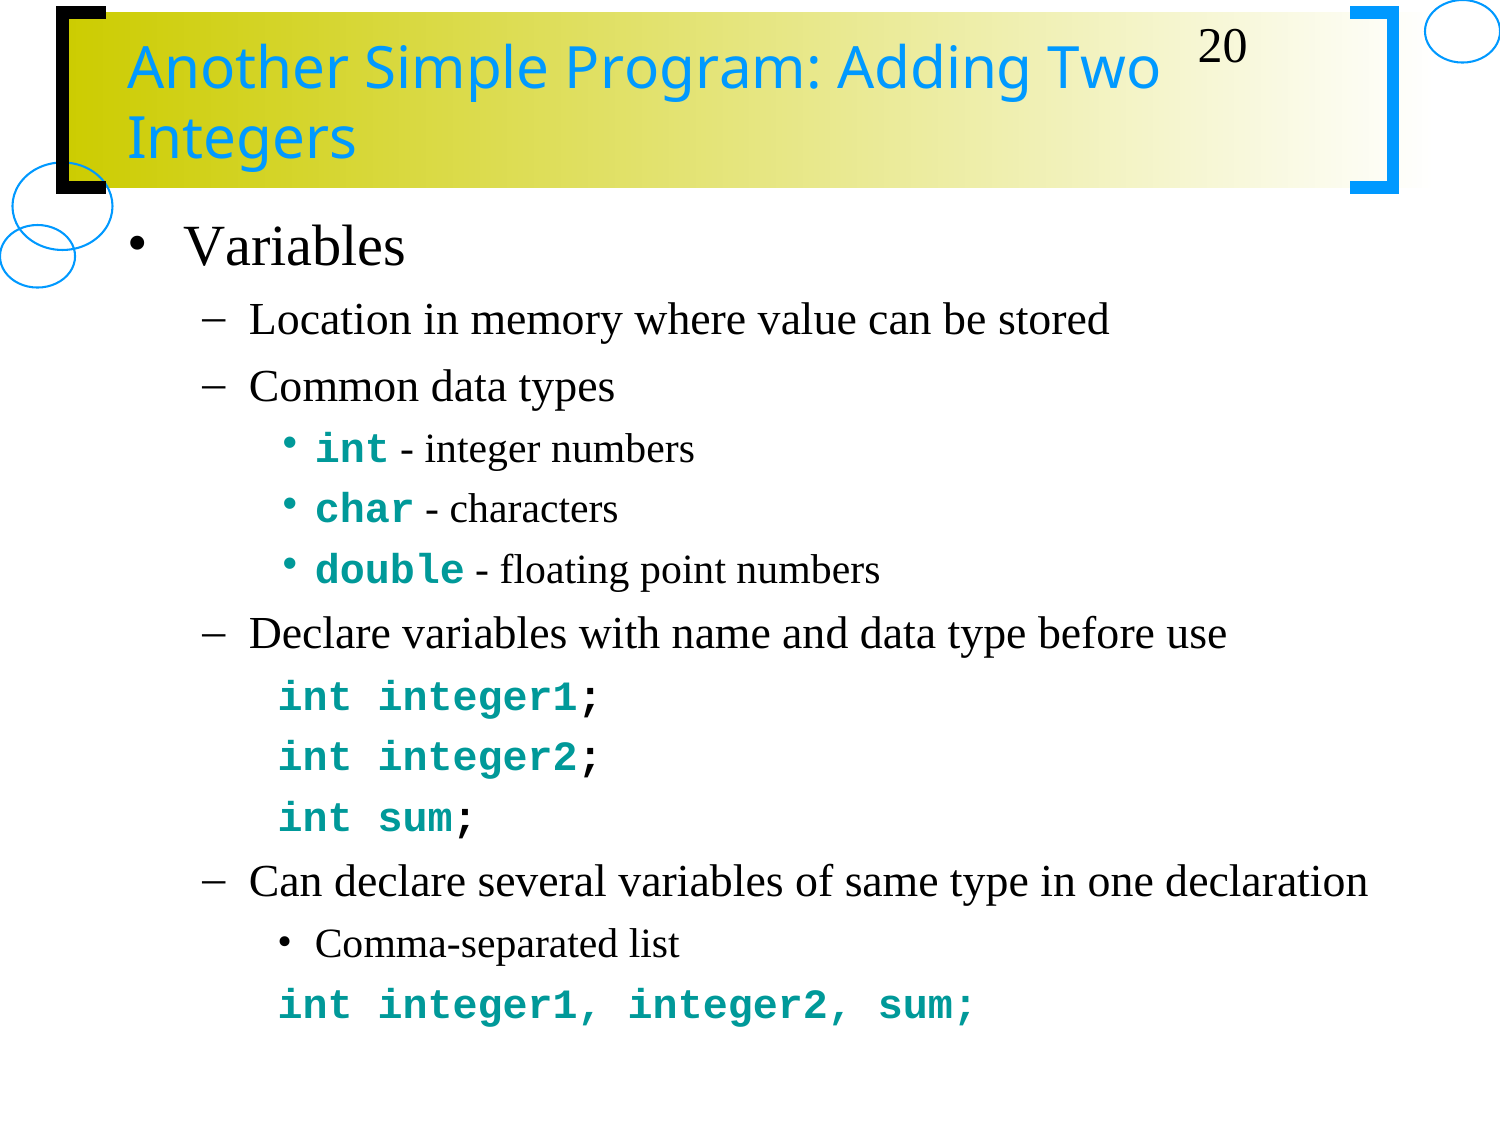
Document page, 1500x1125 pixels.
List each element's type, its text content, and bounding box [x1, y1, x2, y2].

title Another Simple Program: Adding Two Integers [112, 12, 1388, 188]
list Variables Location in memory where value can be stored Common data types int - integer numbers char - characters double - floating point numbers Declare variables with name and data type before use int integer1; int integer2; int sum; Can declare several variables of same type in one declaration Comma-separated list int integer1, integer2, sum; [112, 199, 1388, 1063]
